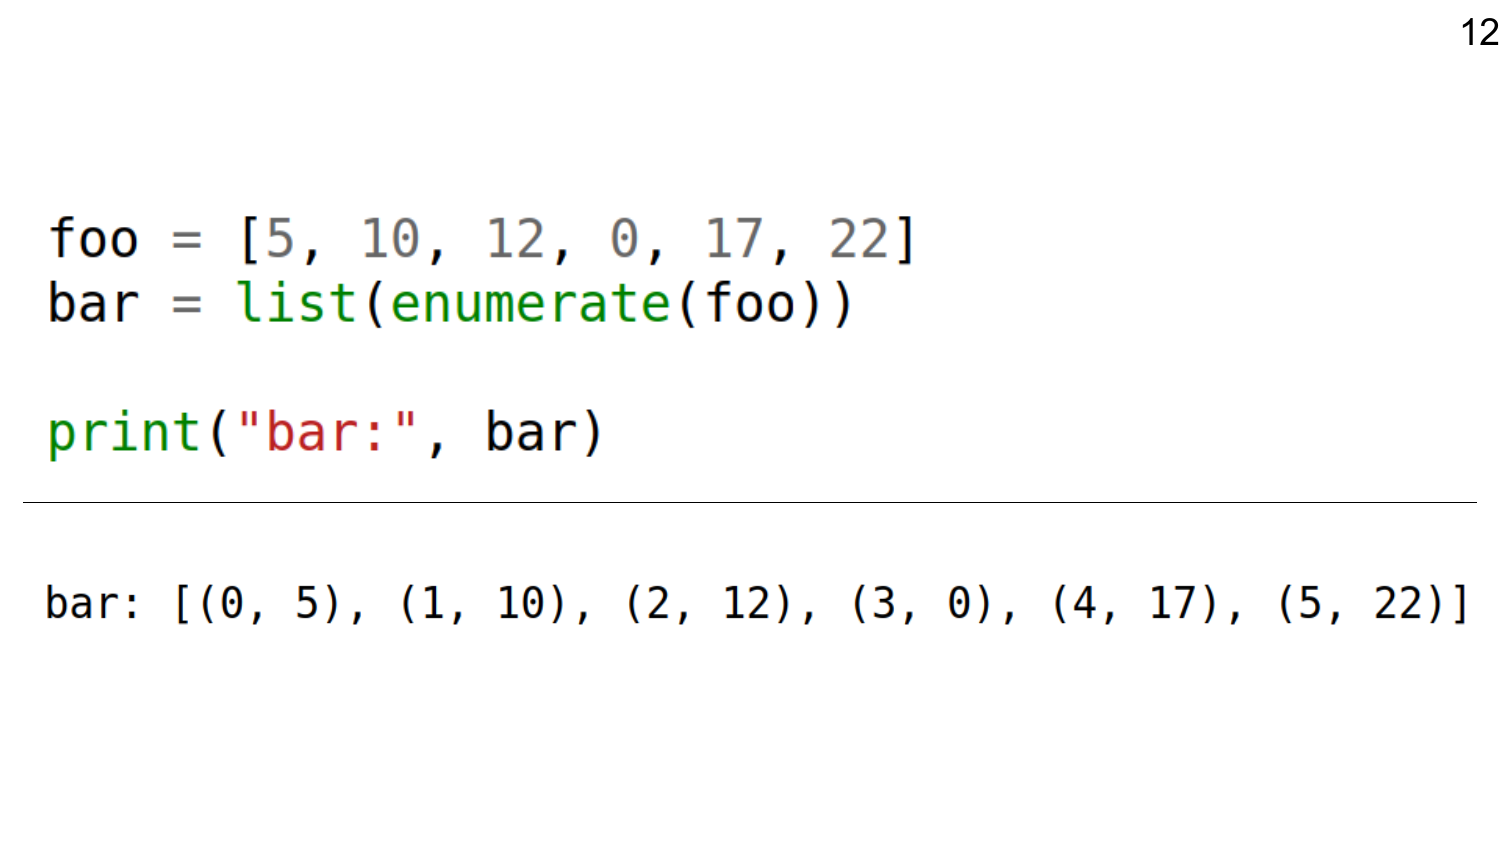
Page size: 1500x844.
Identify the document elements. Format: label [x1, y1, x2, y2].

picture [35, 204, 934, 479]
picture [35, 572, 1477, 640]
